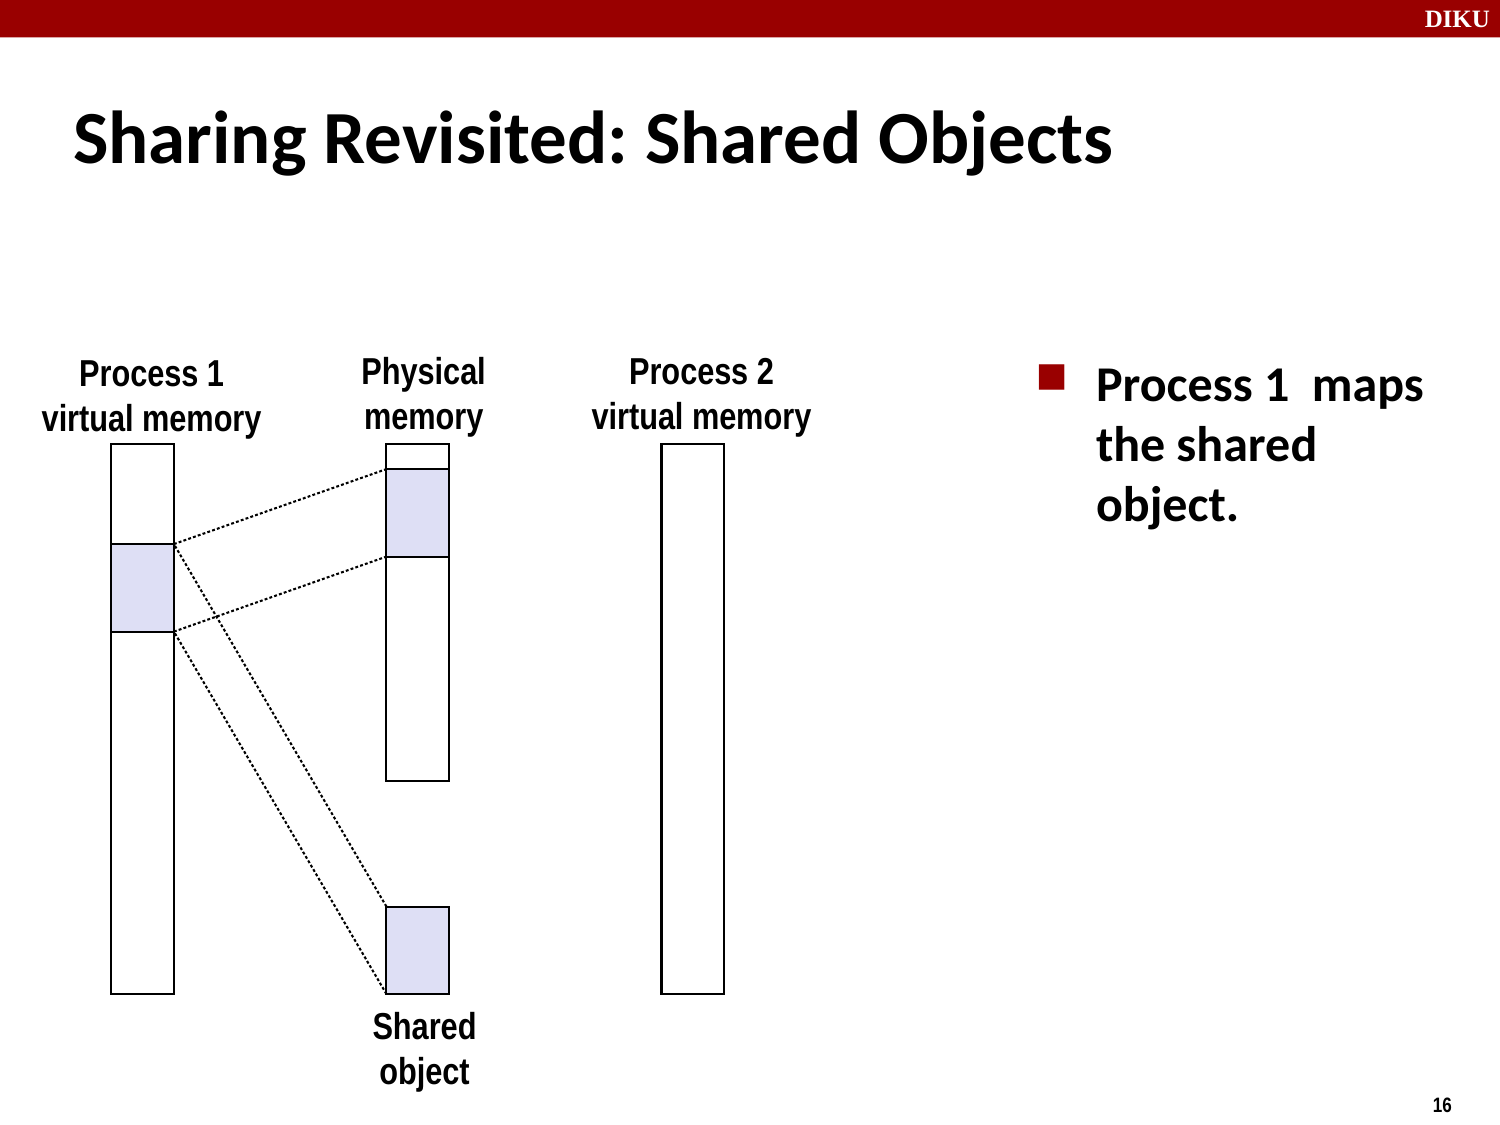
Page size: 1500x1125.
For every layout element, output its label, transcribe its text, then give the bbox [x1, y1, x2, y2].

text_box Sharing Revisited: Shared Objects [58, 71, 1304, 197]
text_box Process 1 virtual memory [26, 341, 277, 447]
text_box Process 1 maps the shared object. [1025, 344, 1460, 1100]
text_box Process 2 virtual memory [576, 339, 827, 445]
text_box [386, 469, 449, 557]
text_box Shared object [357, 994, 492, 1100]
text_box [386, 906, 449, 994]
text_box [111, 544, 174, 632]
text_box Physical memory [346, 339, 500, 445]
